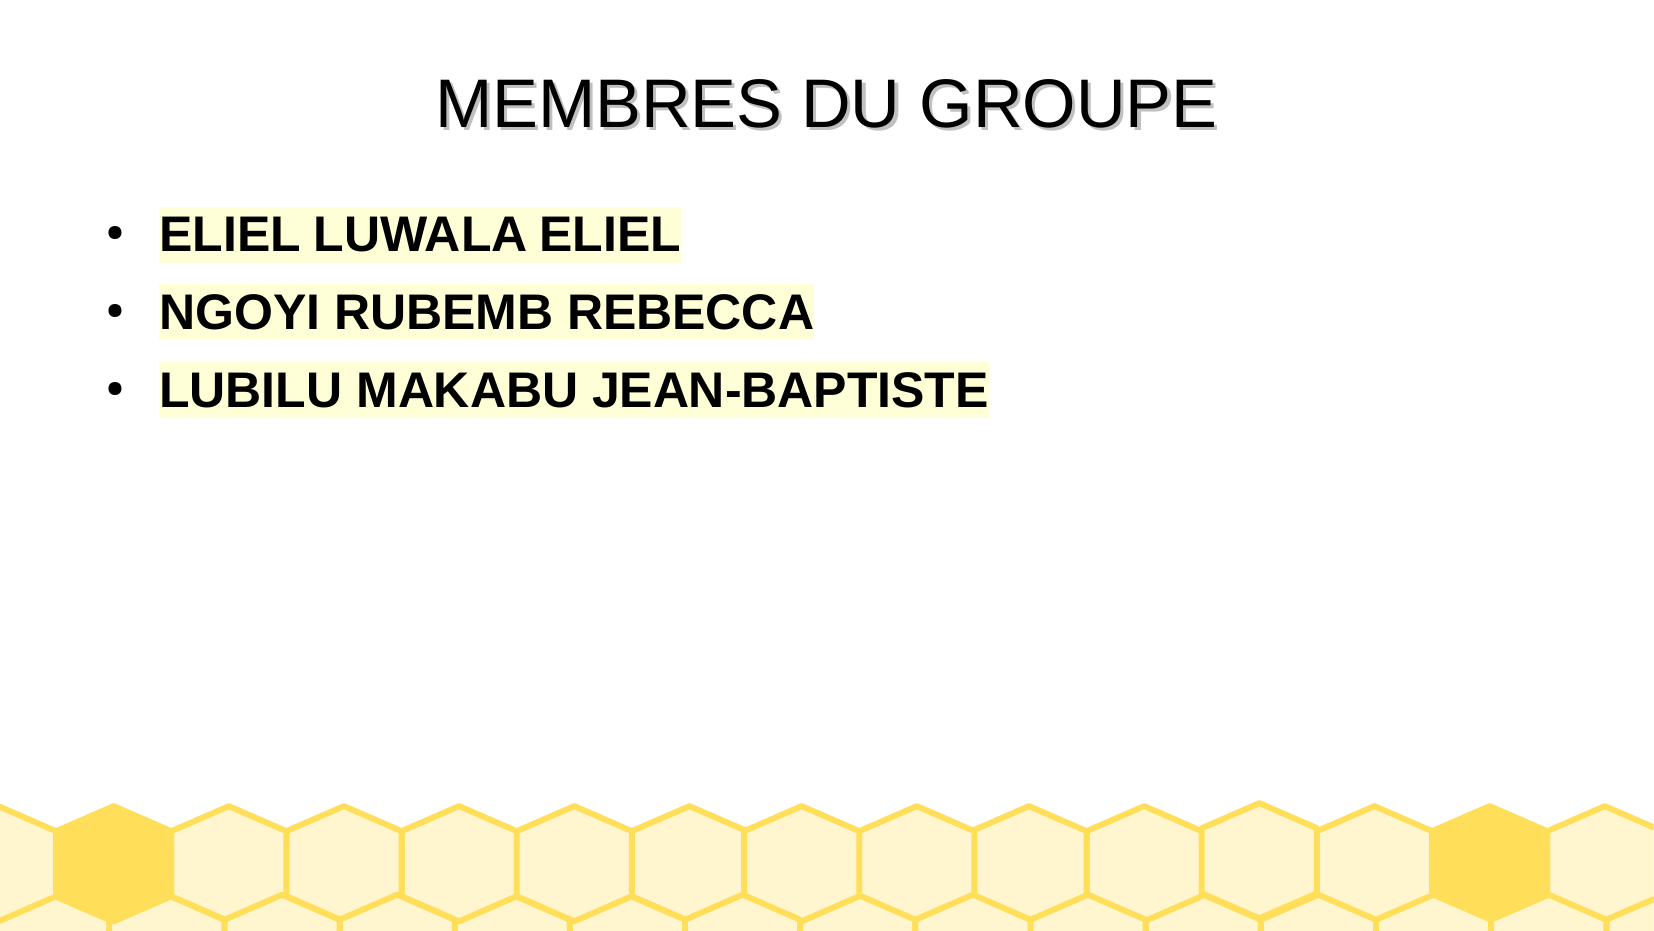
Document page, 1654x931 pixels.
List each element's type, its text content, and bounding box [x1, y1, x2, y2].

list ELIEL LUWALA ELIEL NGOYI RUBEMB REBECCA LUBILU MAKABU JEAN-BAPTISTE [88, 206, 1565, 739]
title MEMBRES DU GROUPE [88, 29, 1565, 178]
